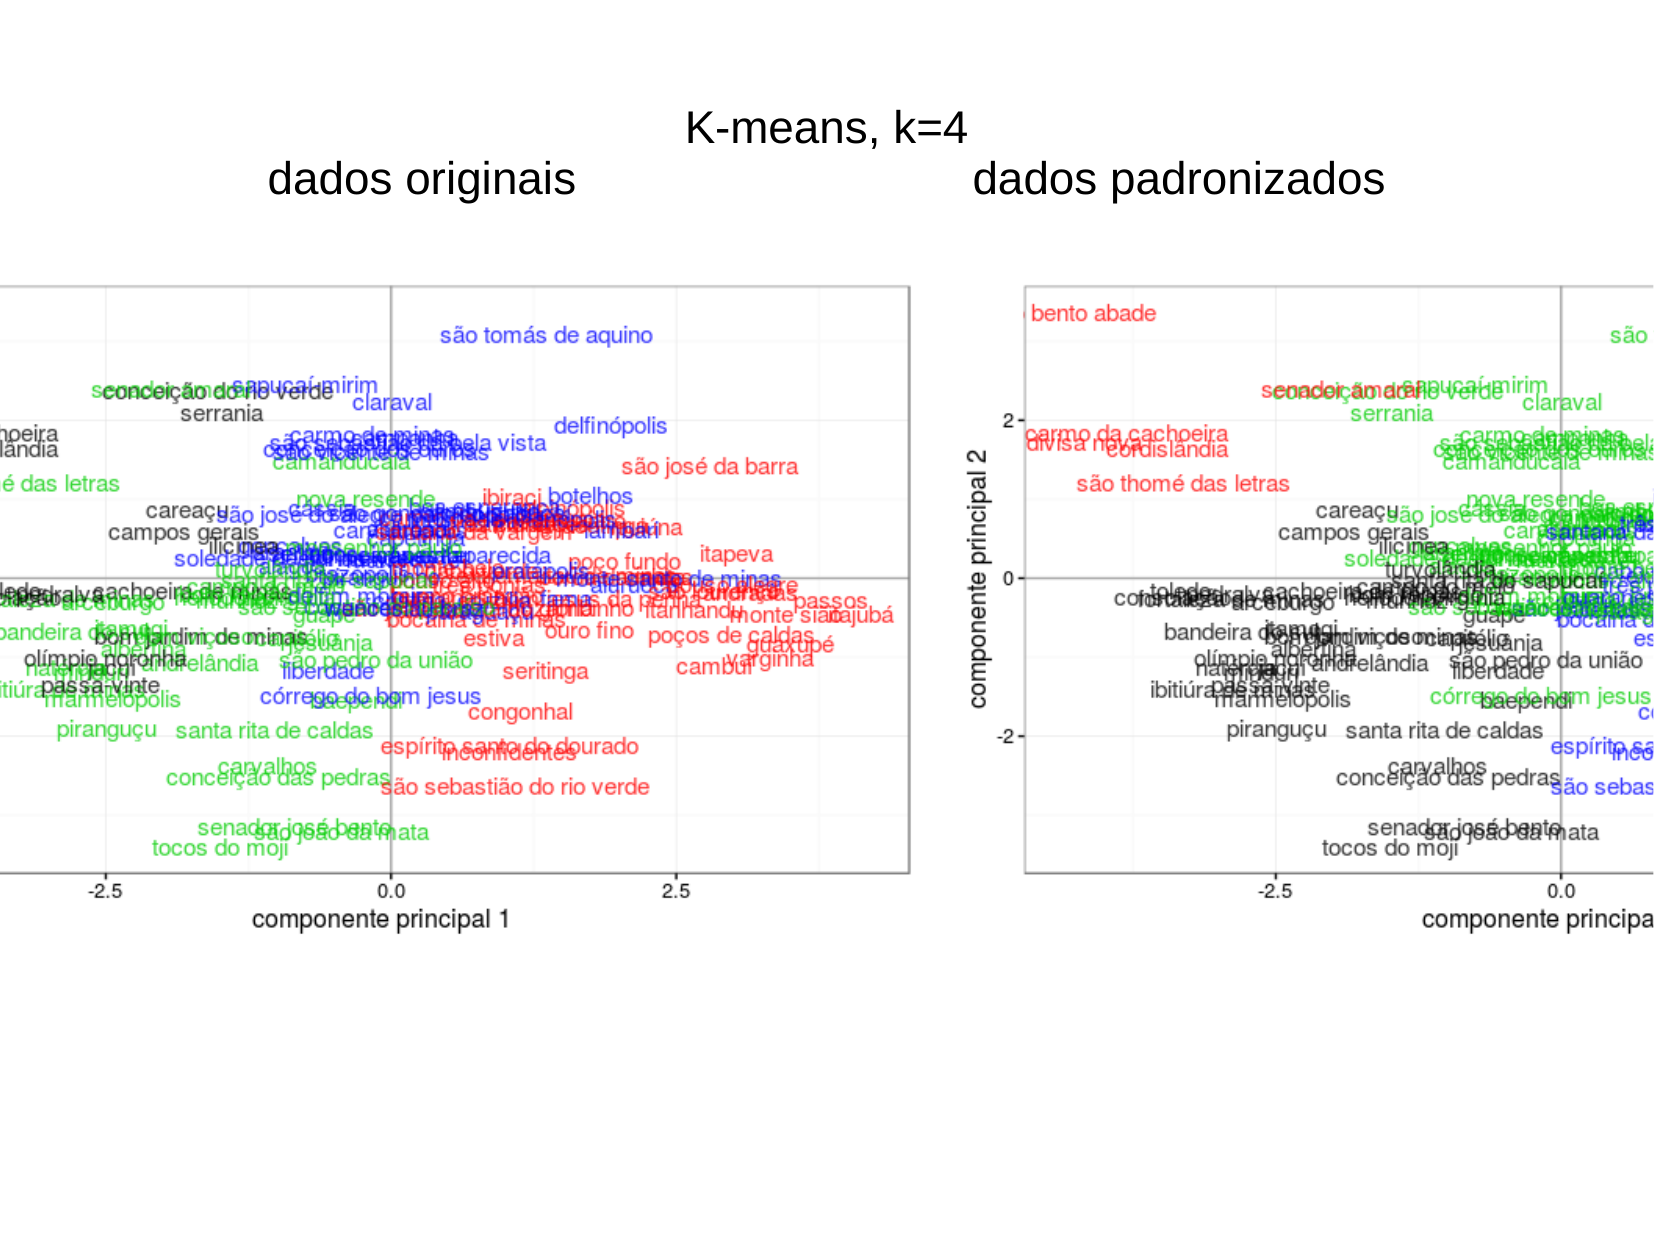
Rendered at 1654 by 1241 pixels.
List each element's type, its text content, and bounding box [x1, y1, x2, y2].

title K-means, k=4 dados originais dados padronizados [82, 49, 1571, 257]
picture [950, 237, 1654, 945]
picture [0, 237, 922, 945]
